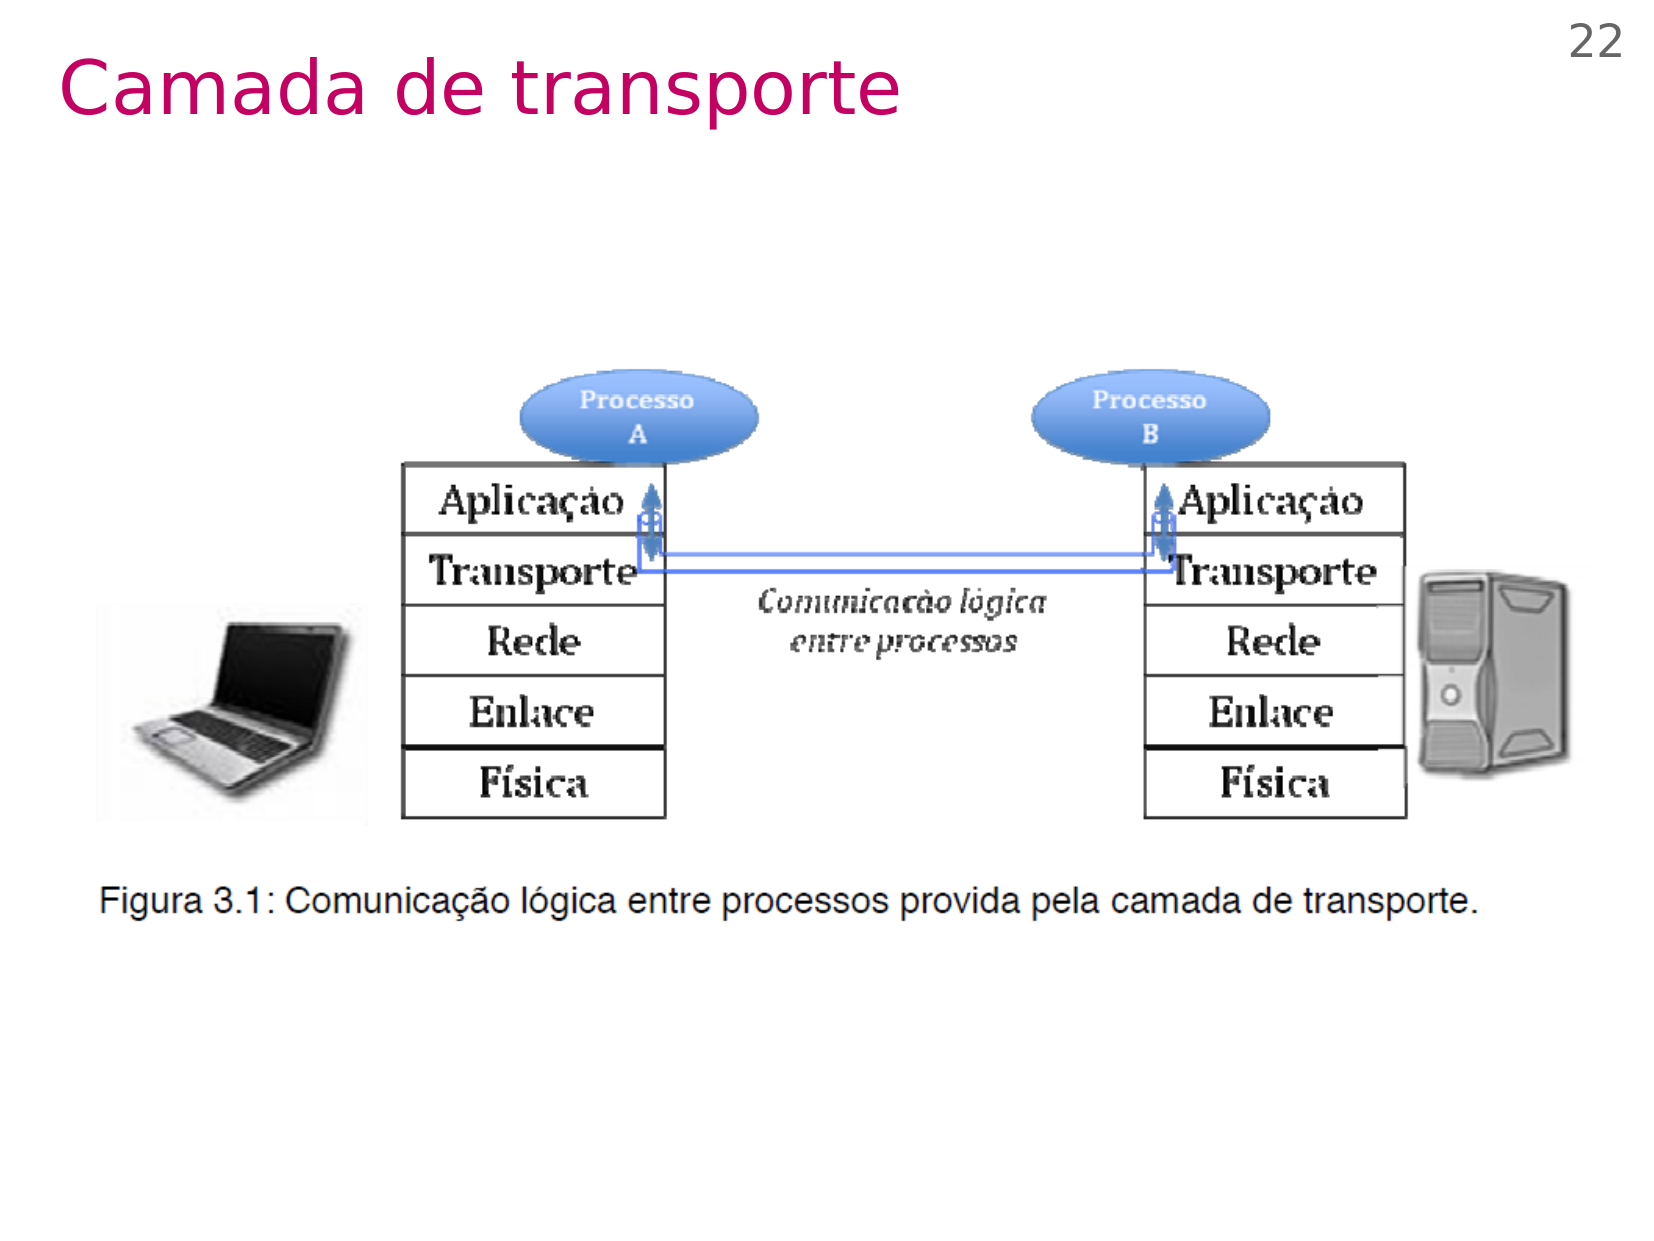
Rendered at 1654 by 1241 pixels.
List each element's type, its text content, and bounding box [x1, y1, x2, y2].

picture [73, 296, 1591, 954]
title Camada de transporte [59, 29, 1625, 148]
